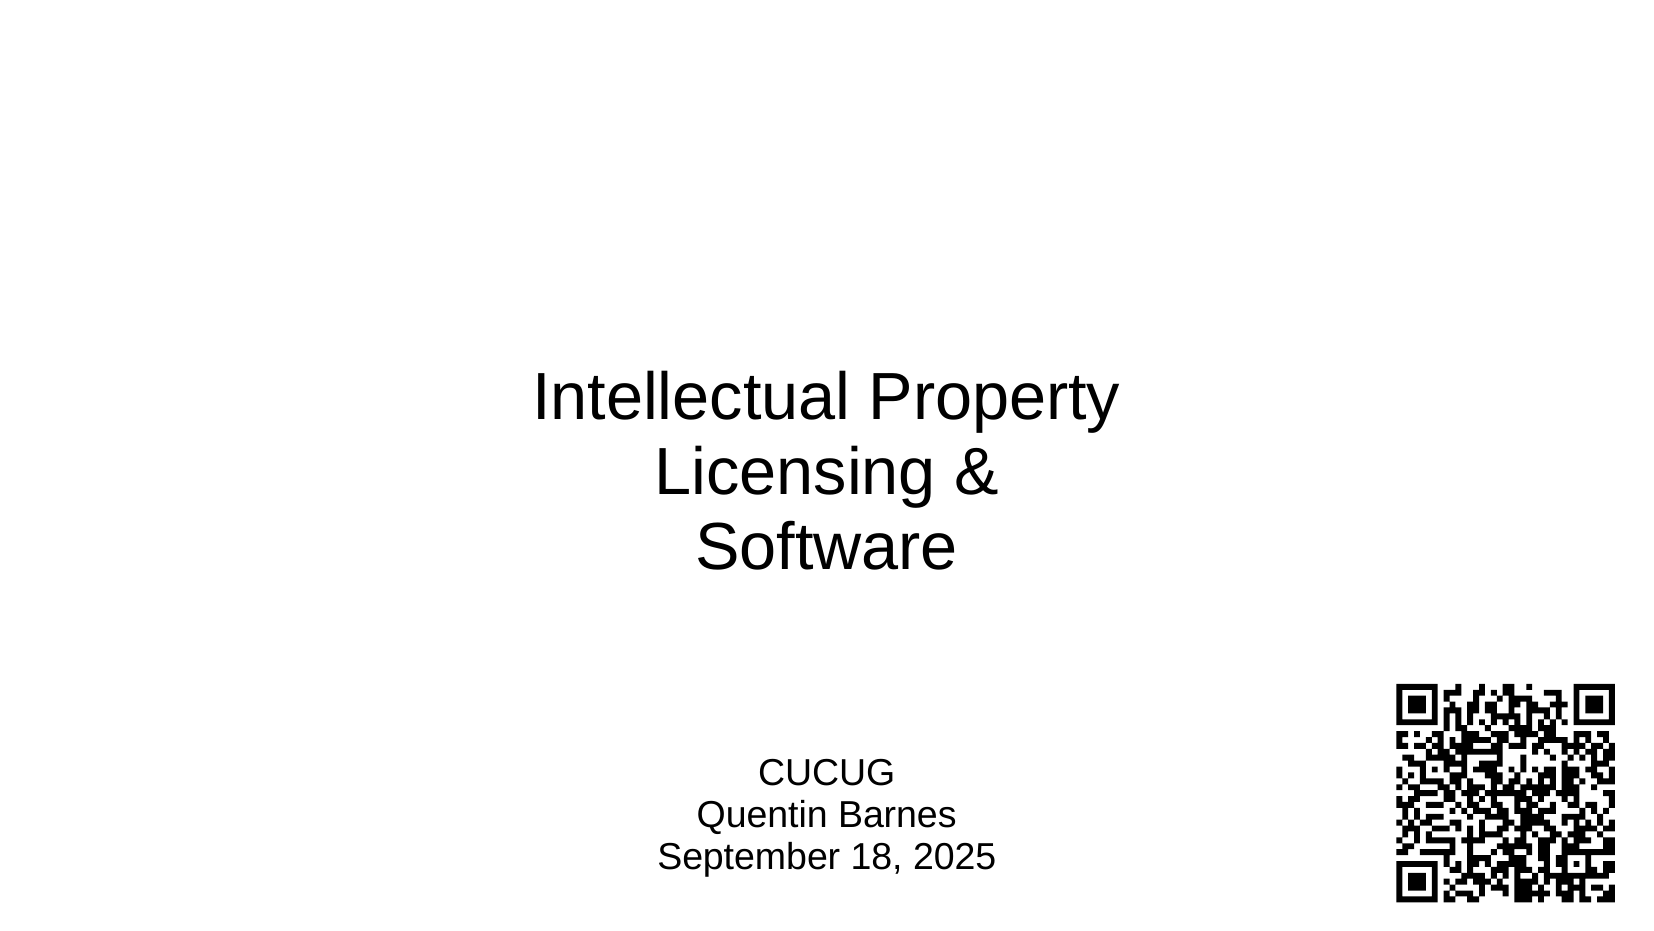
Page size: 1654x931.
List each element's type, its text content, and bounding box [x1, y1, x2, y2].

subtitle Intellectual Property Licensing & Software CUCUG Quentin Barnes September 18, 2025 [82, 37, 1571, 901]
picture [1387, 675, 1624, 912]
